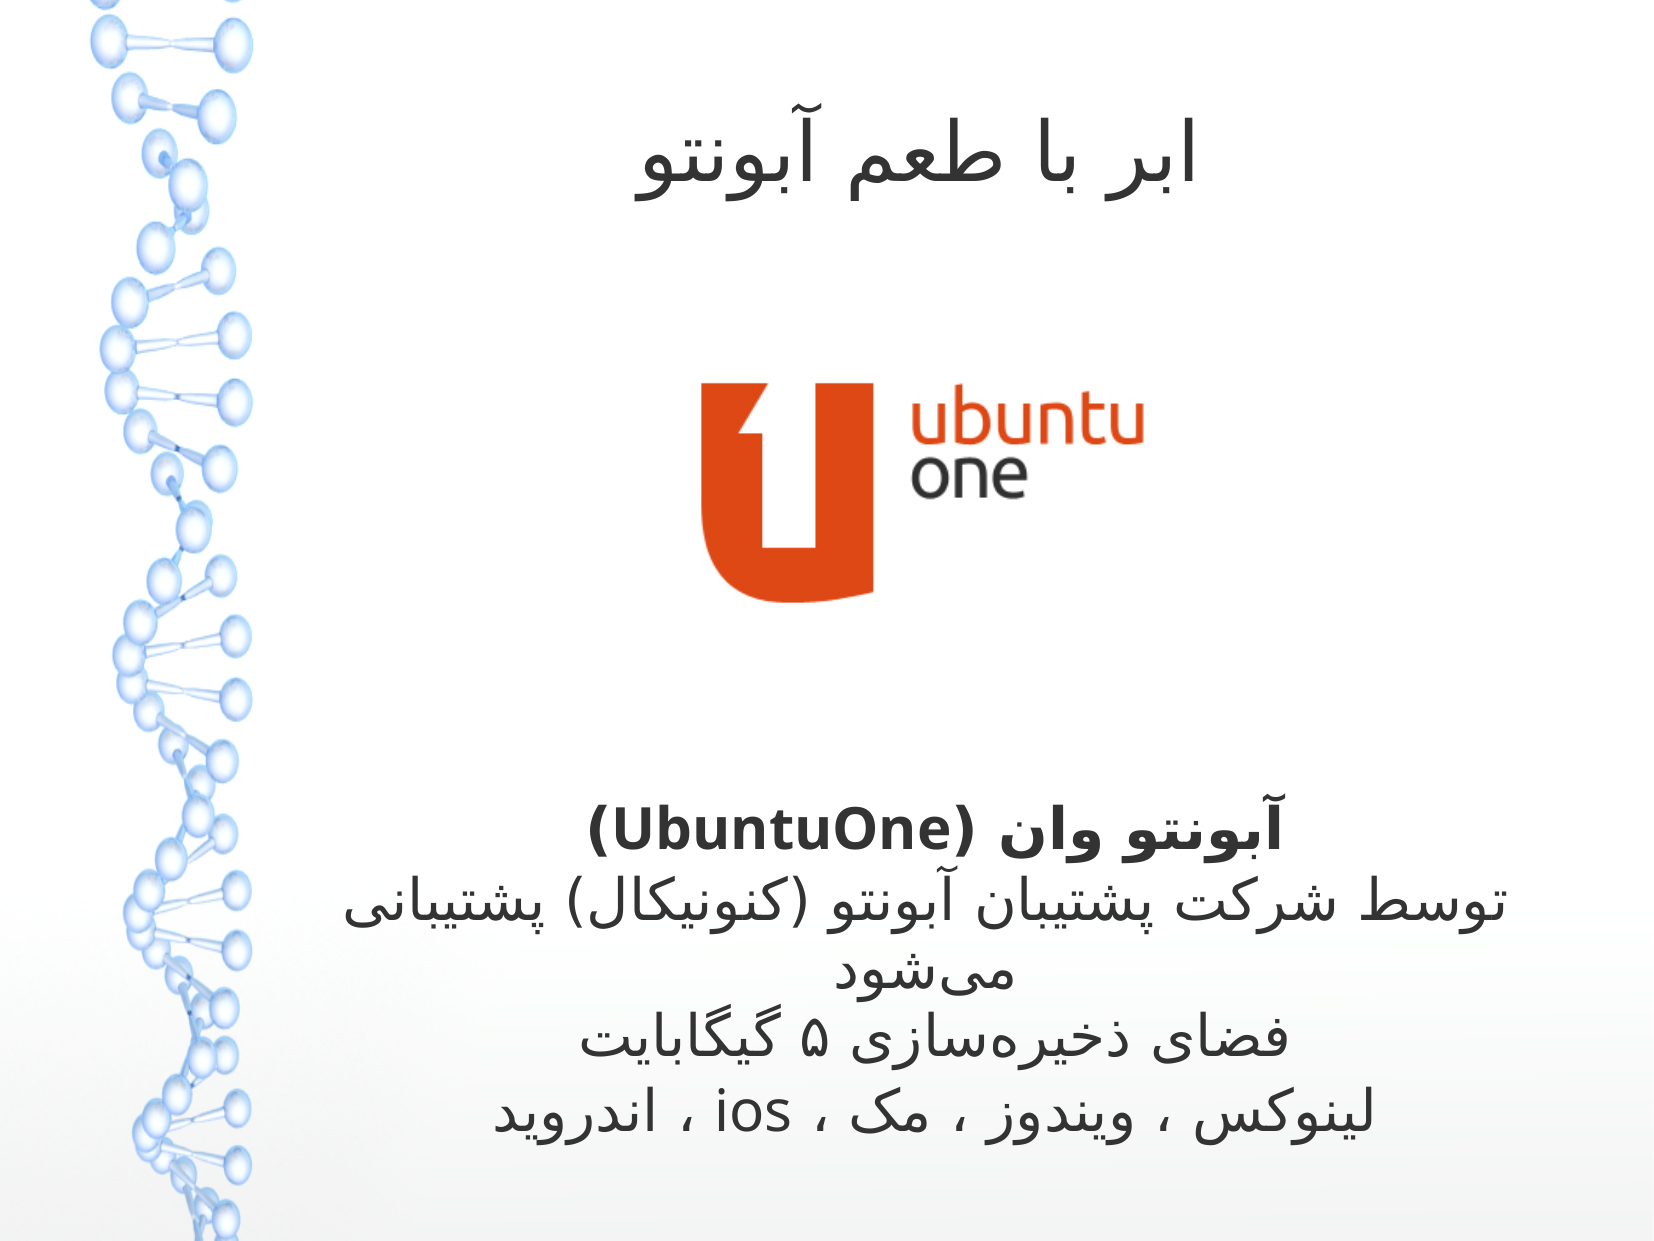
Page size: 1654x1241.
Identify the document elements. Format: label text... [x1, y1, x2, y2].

picture [0, 0, 1654, 1241]
subtitle آبونتو وان (UbuntuOne) توسط شرکت پشتیبان آبونتو (کنونیکال) پشتیبانی می‌شود فضای ذخیره‌سازی ۵ گیگابایت لینوکس ، ویندوز ، مک ، ios ، اندروید [291, 711, 1561, 1214]
title ابر با طعم آبونتو [269, 49, 1571, 257]
